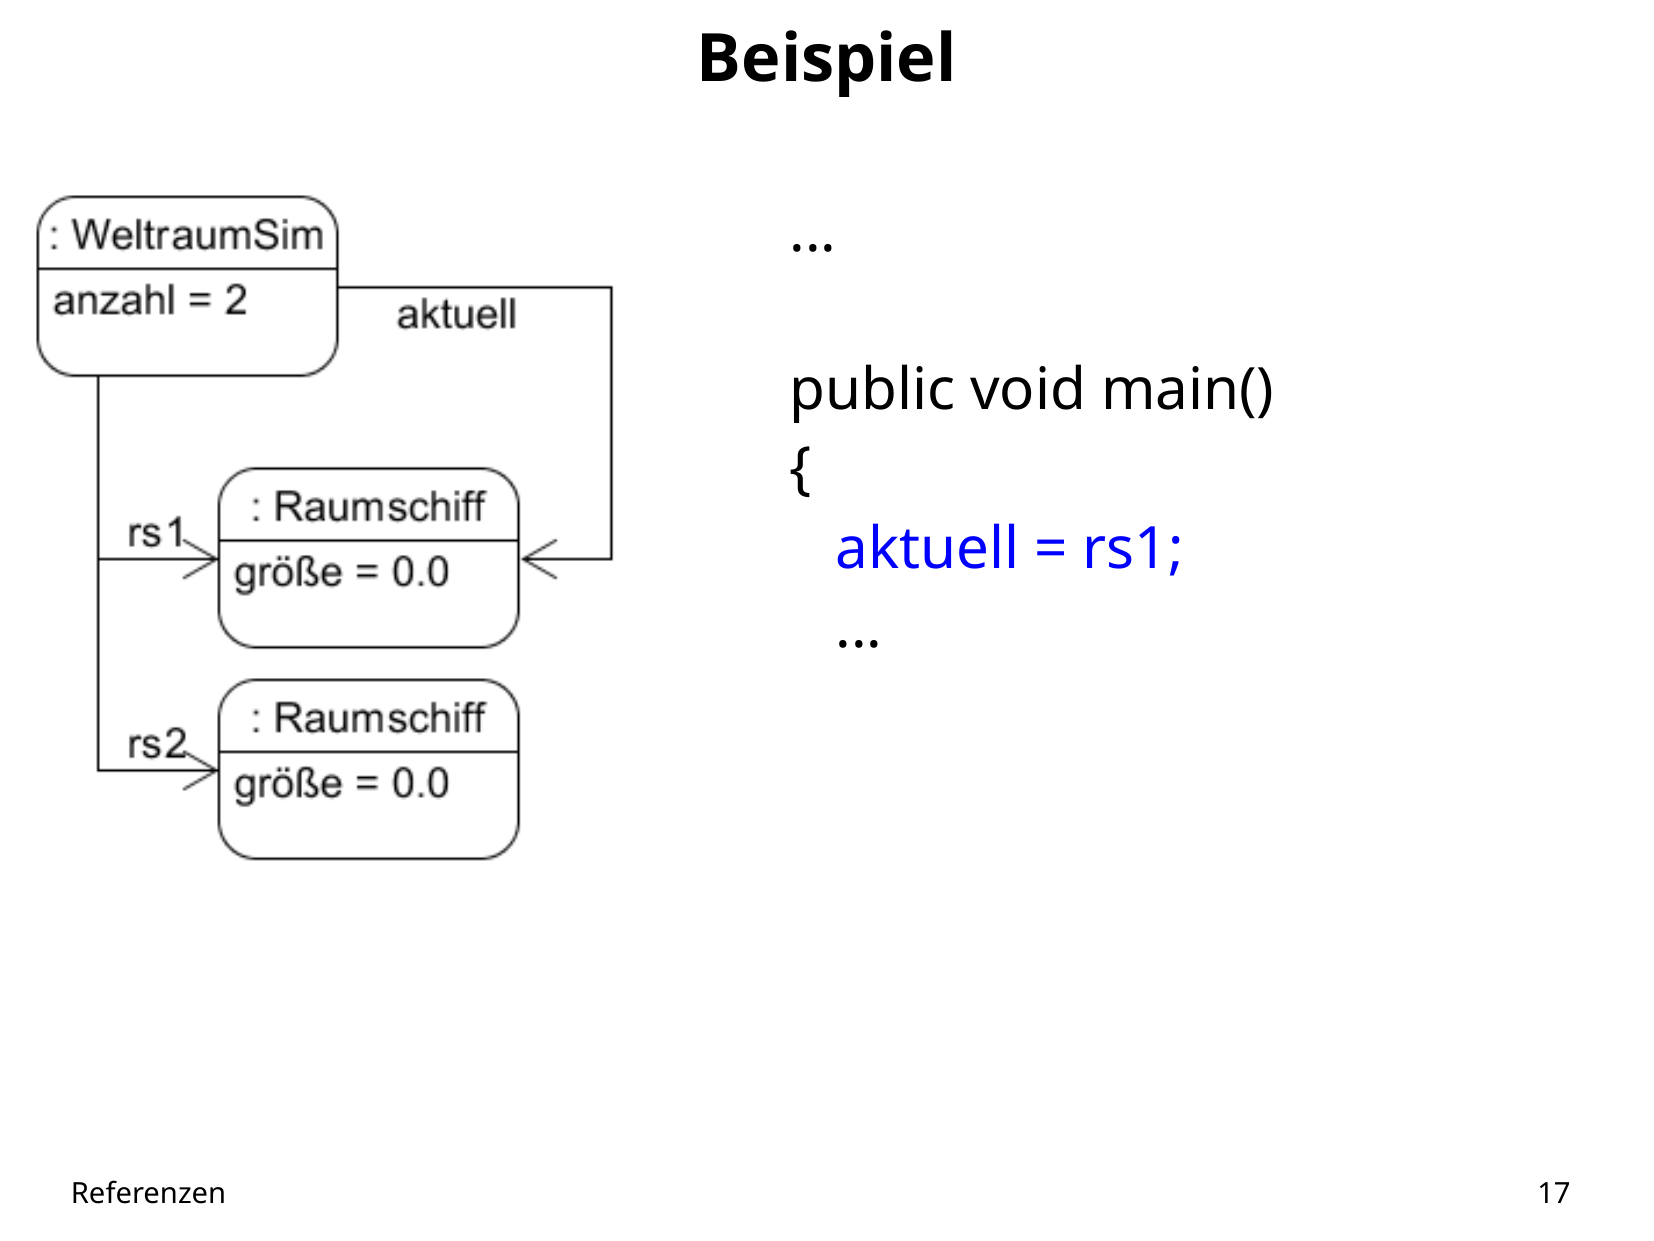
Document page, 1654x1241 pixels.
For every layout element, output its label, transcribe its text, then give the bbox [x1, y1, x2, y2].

list ... public void main() { aktuell = rs1; ... [744, 188, 1607, 1182]
title Beispiel [0, 5, 1654, 107]
picture [35, 194, 662, 979]
